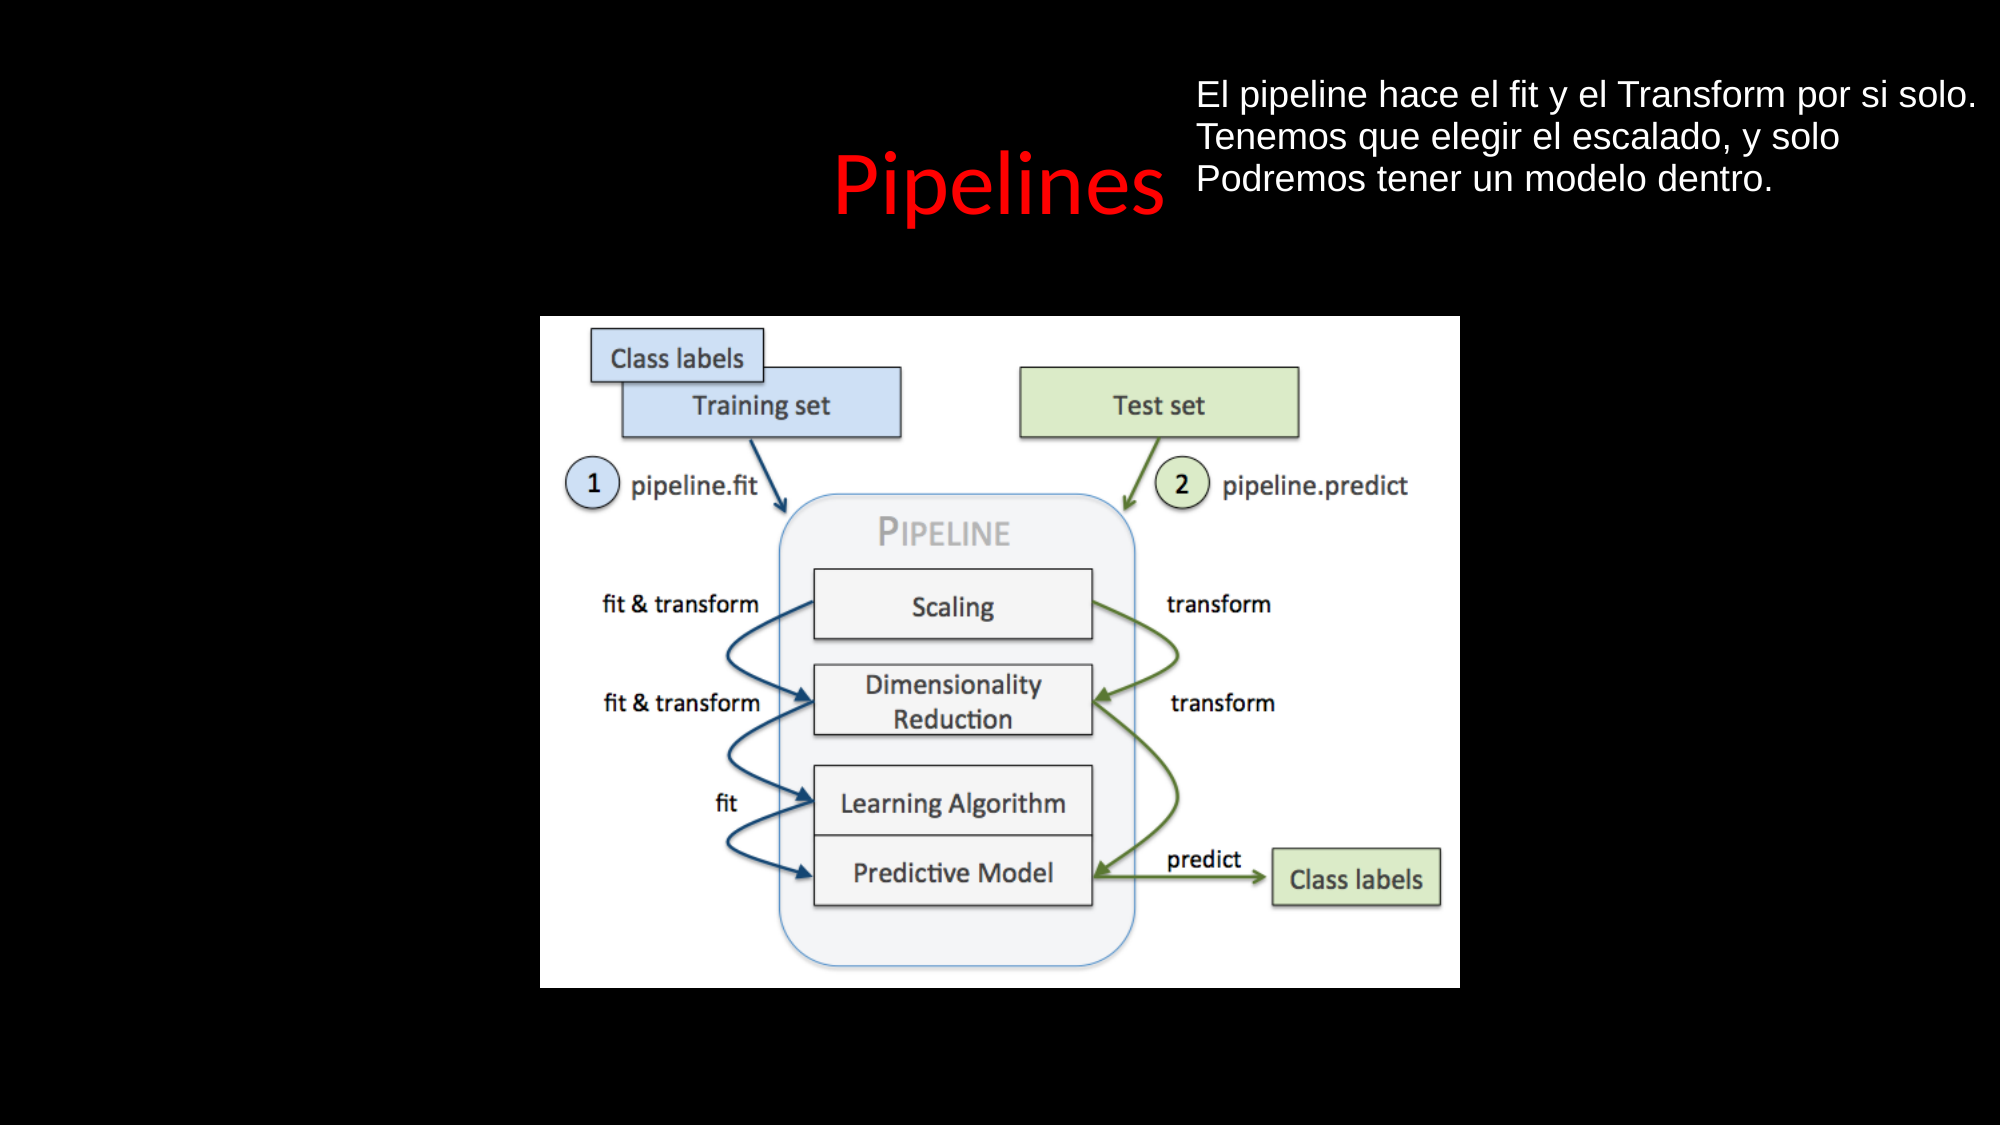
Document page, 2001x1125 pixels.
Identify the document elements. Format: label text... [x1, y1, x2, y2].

text_box El pipeline hace el fit y el Transform por si solo. Tenemos que elegir el escalado, y solo Podremos tener un modelo dentro. [1181, 65, 1995, 249]
title Pipelines [373, 65, 1627, 304]
picture [540, 316, 1460, 989]
